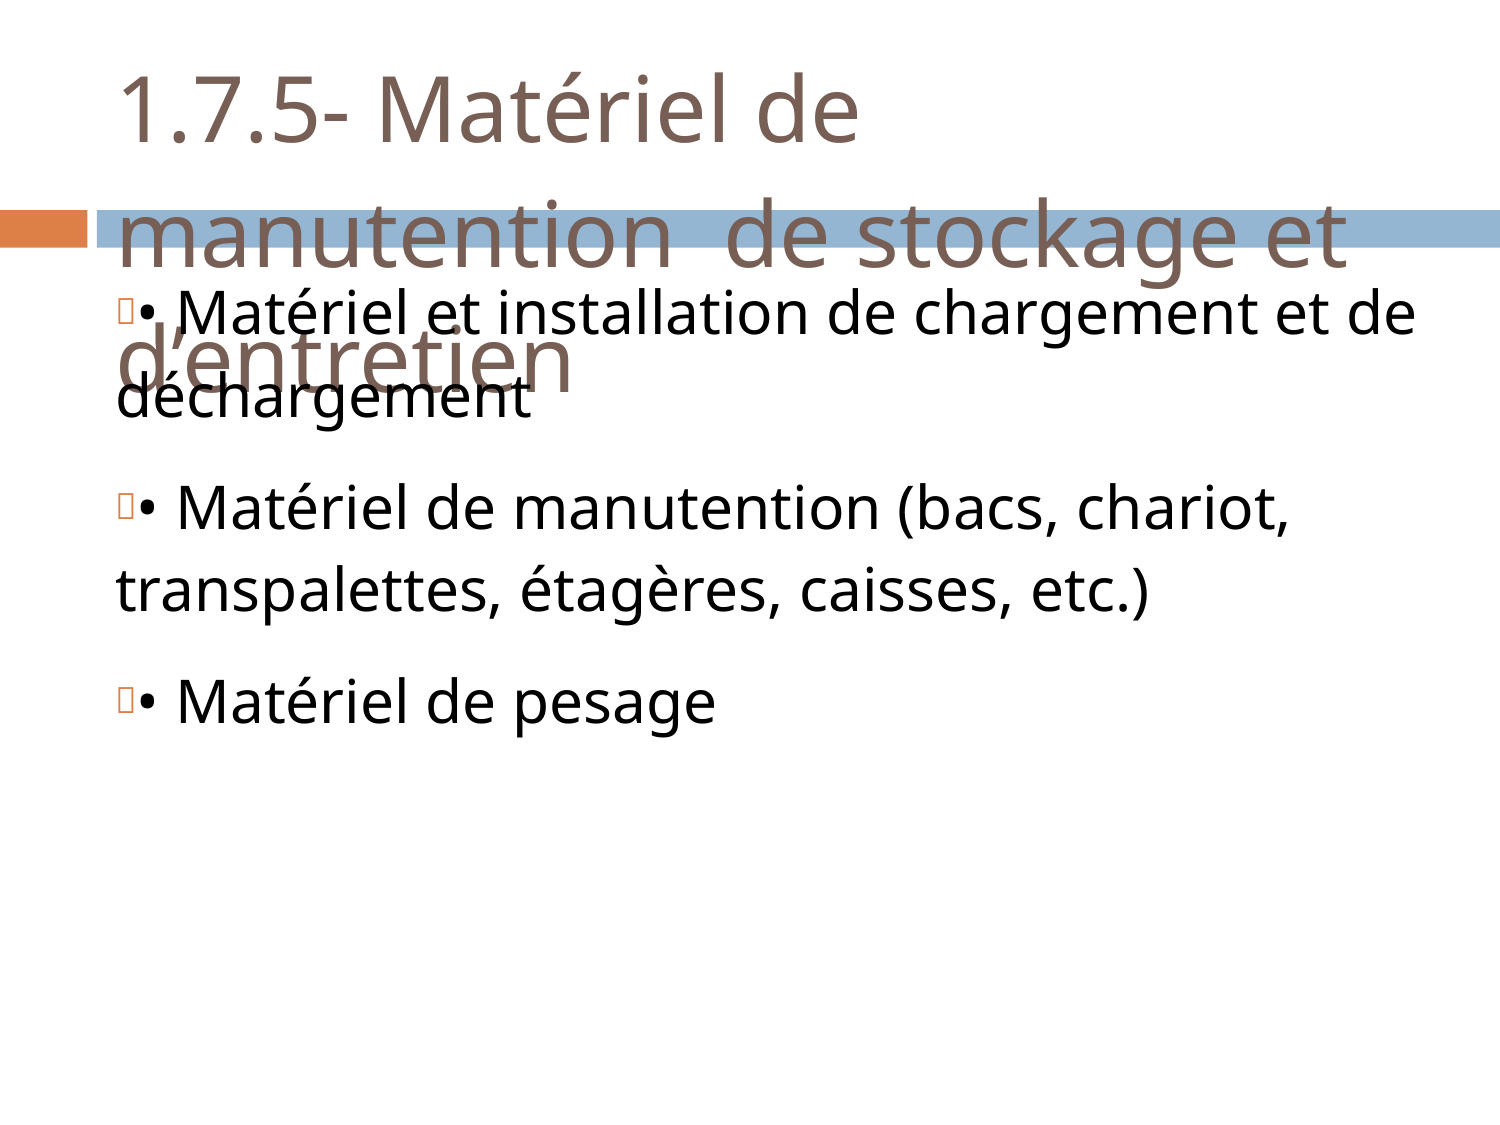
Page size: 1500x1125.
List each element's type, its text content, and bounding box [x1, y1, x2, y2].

title 1.7.5- Matériel de manutention de stockage et d’entretien [100, 37, 1439, 200]
list • Matériel et installation de chargement et de déchargement • Matériel de manutention (bacs, chariot, transpalettes, étagères, caisses, etc.) • Matériel de pesage [100, 262, 1439, 1001]
